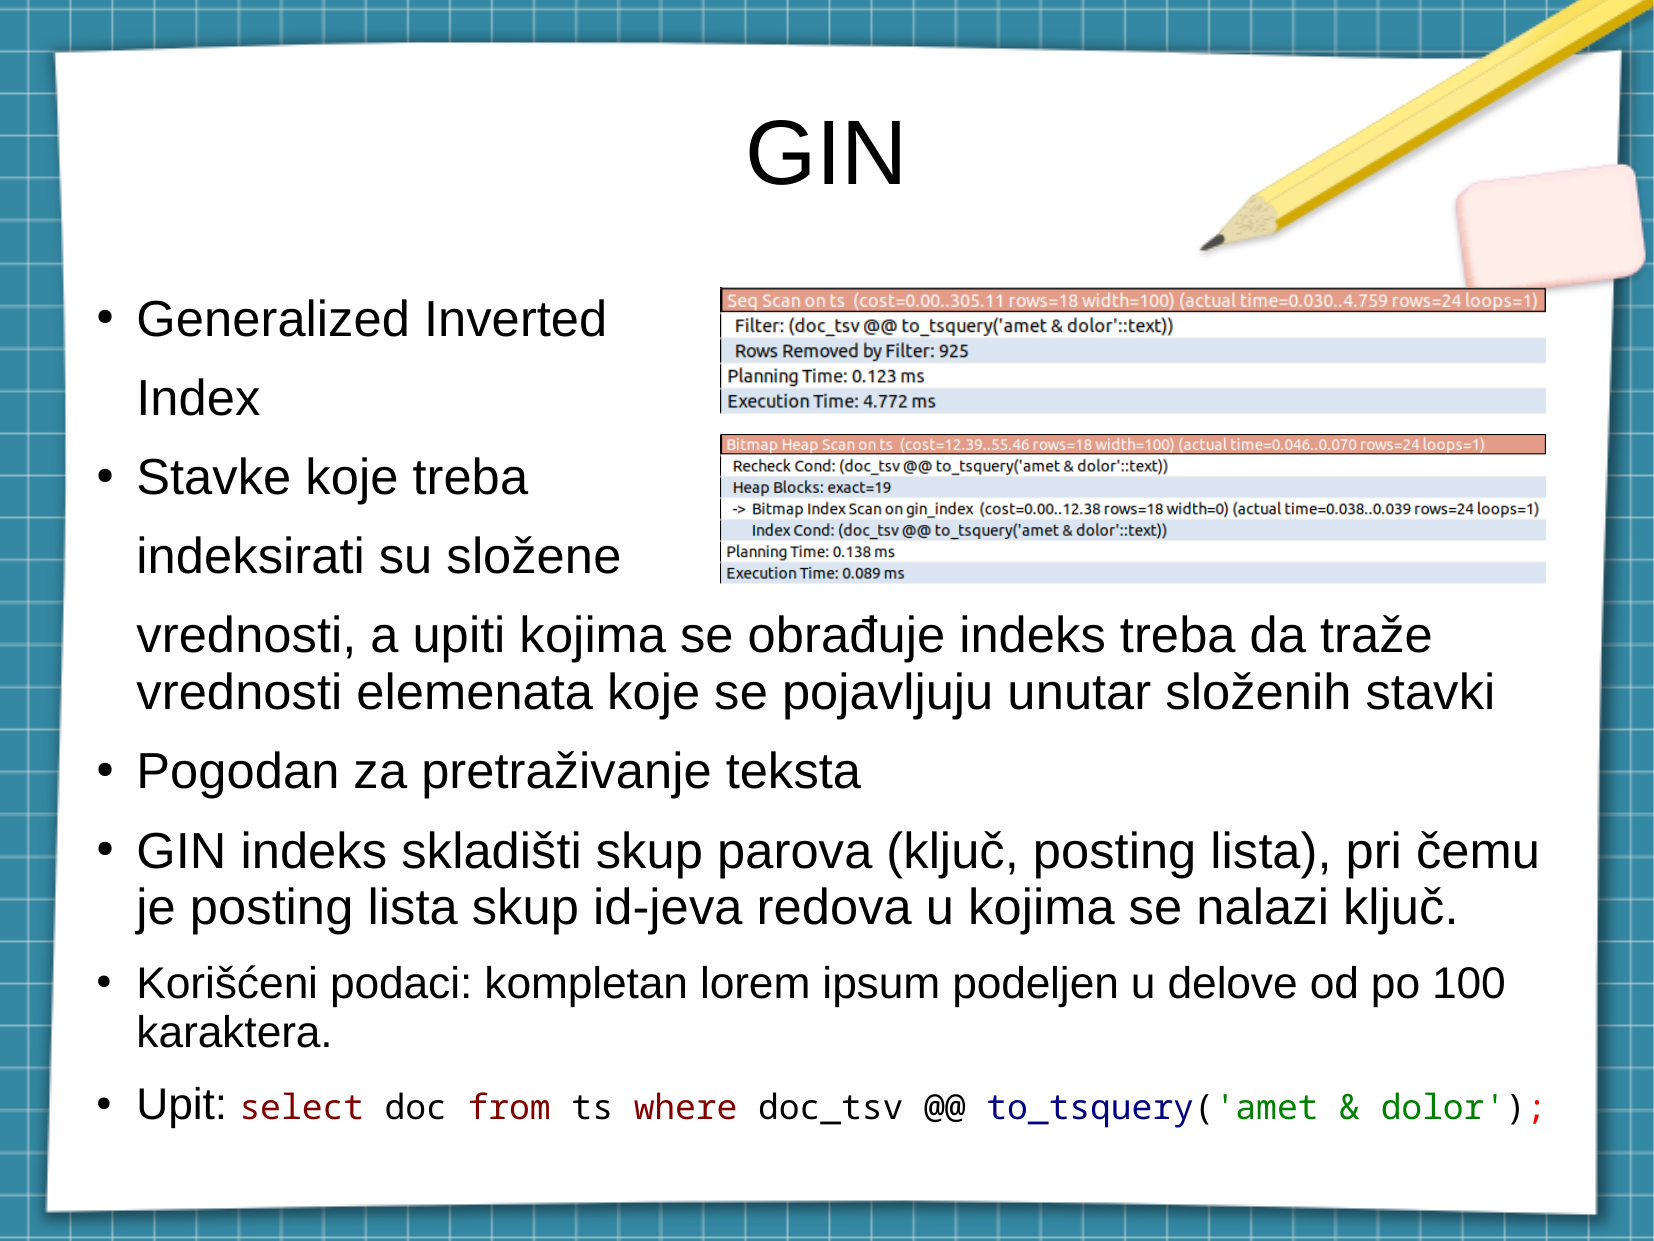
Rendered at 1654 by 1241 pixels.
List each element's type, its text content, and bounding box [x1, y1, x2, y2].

list Generalized Inverted Index Stavke koje treba indeksirati su složene vrednosti, a upiti kojima se obrađuje indeks treba da traže vrednosti elemenata koje se pojavljuju unutar složenih stavki Pogodan za pretraživanje teksta GIN indeks skladišti skup parova (ključ, posting lista), pri čemu je posting lista skup id-jeva redova u kojima se nalazi ključ. Korišćeni podaci: kompletan lorem ipsum podeljen u delove od po 100 karaktera. Upit: select doc from ts where doc_tsv @@ to_tsquery('amet & dolor'); [82, 290, 1571, 1186]
title GIN [82, 49, 1571, 257]
picture [0, 0, 1654, 1241]
